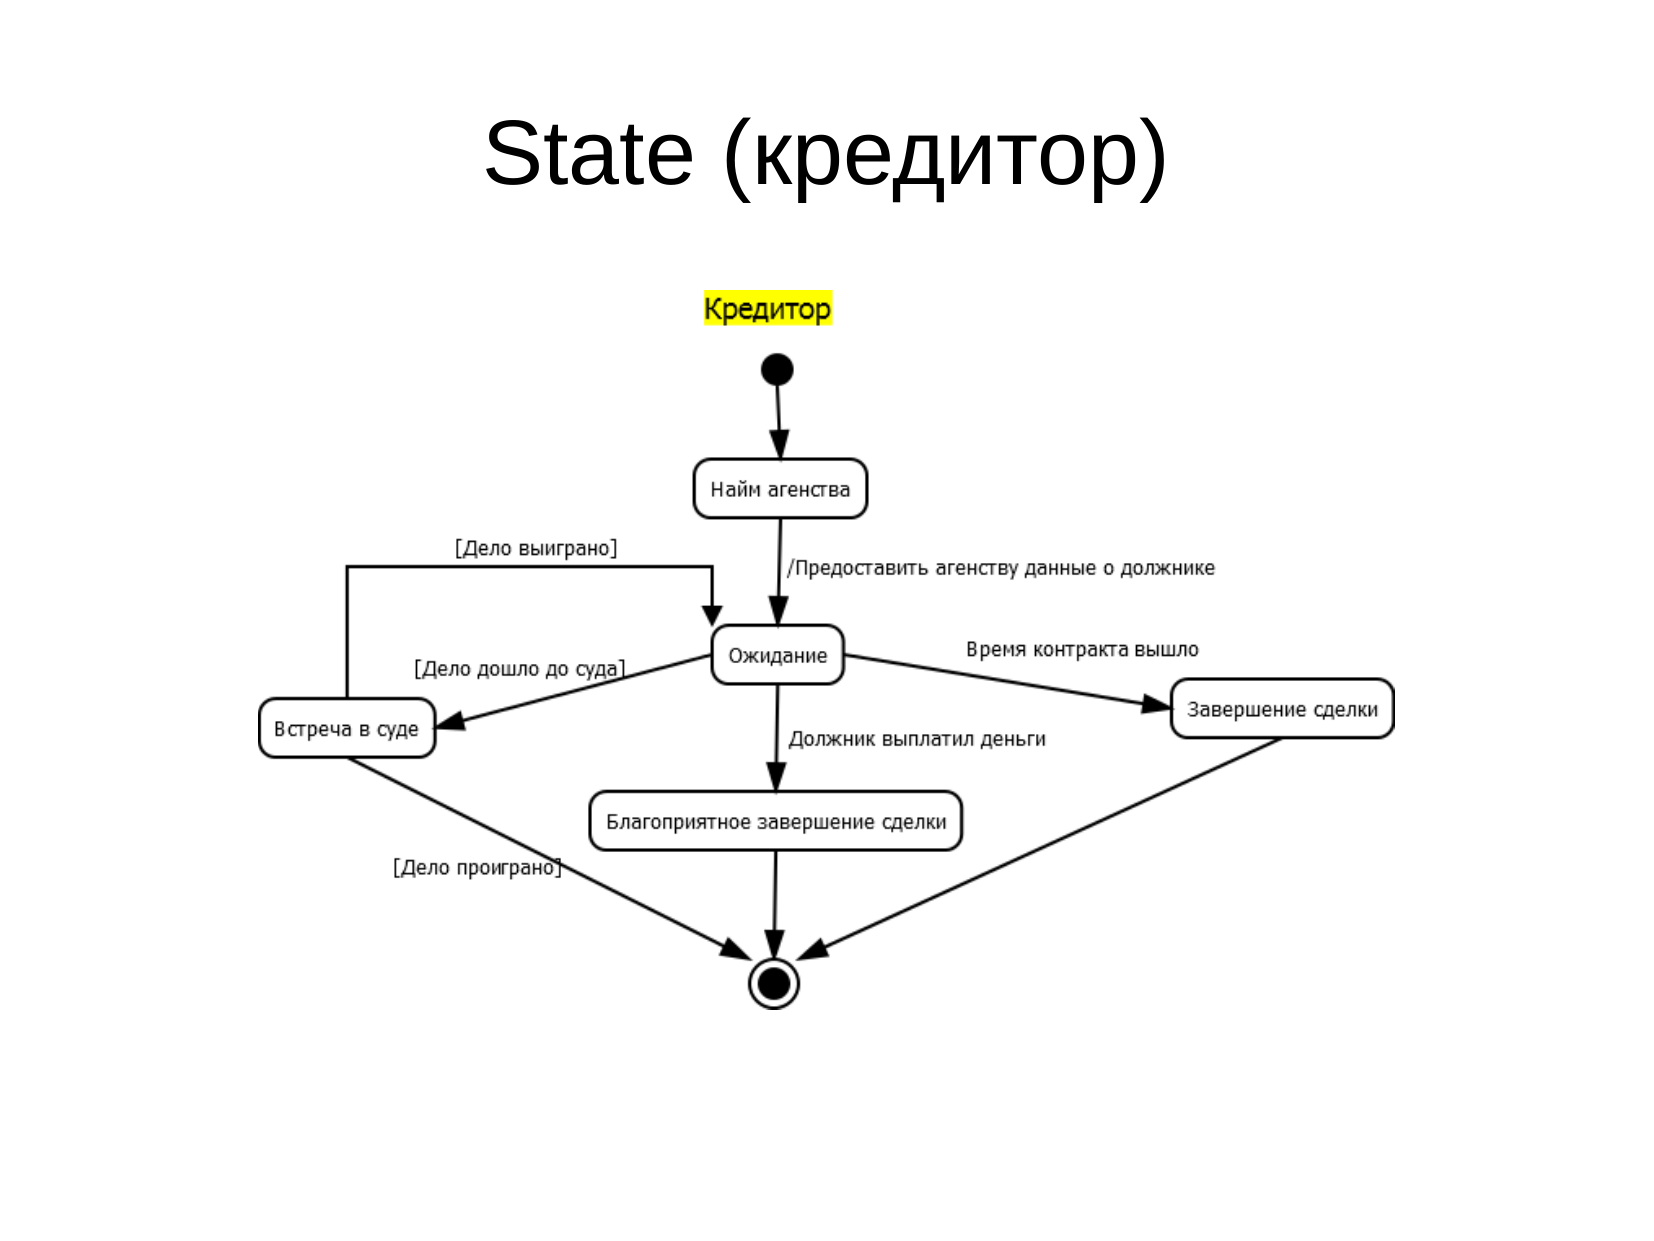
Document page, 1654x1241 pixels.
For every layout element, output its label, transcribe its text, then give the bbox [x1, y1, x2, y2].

title State (кредитор) [82, 49, 1571, 257]
picture [258, 290, 1395, 1010]
